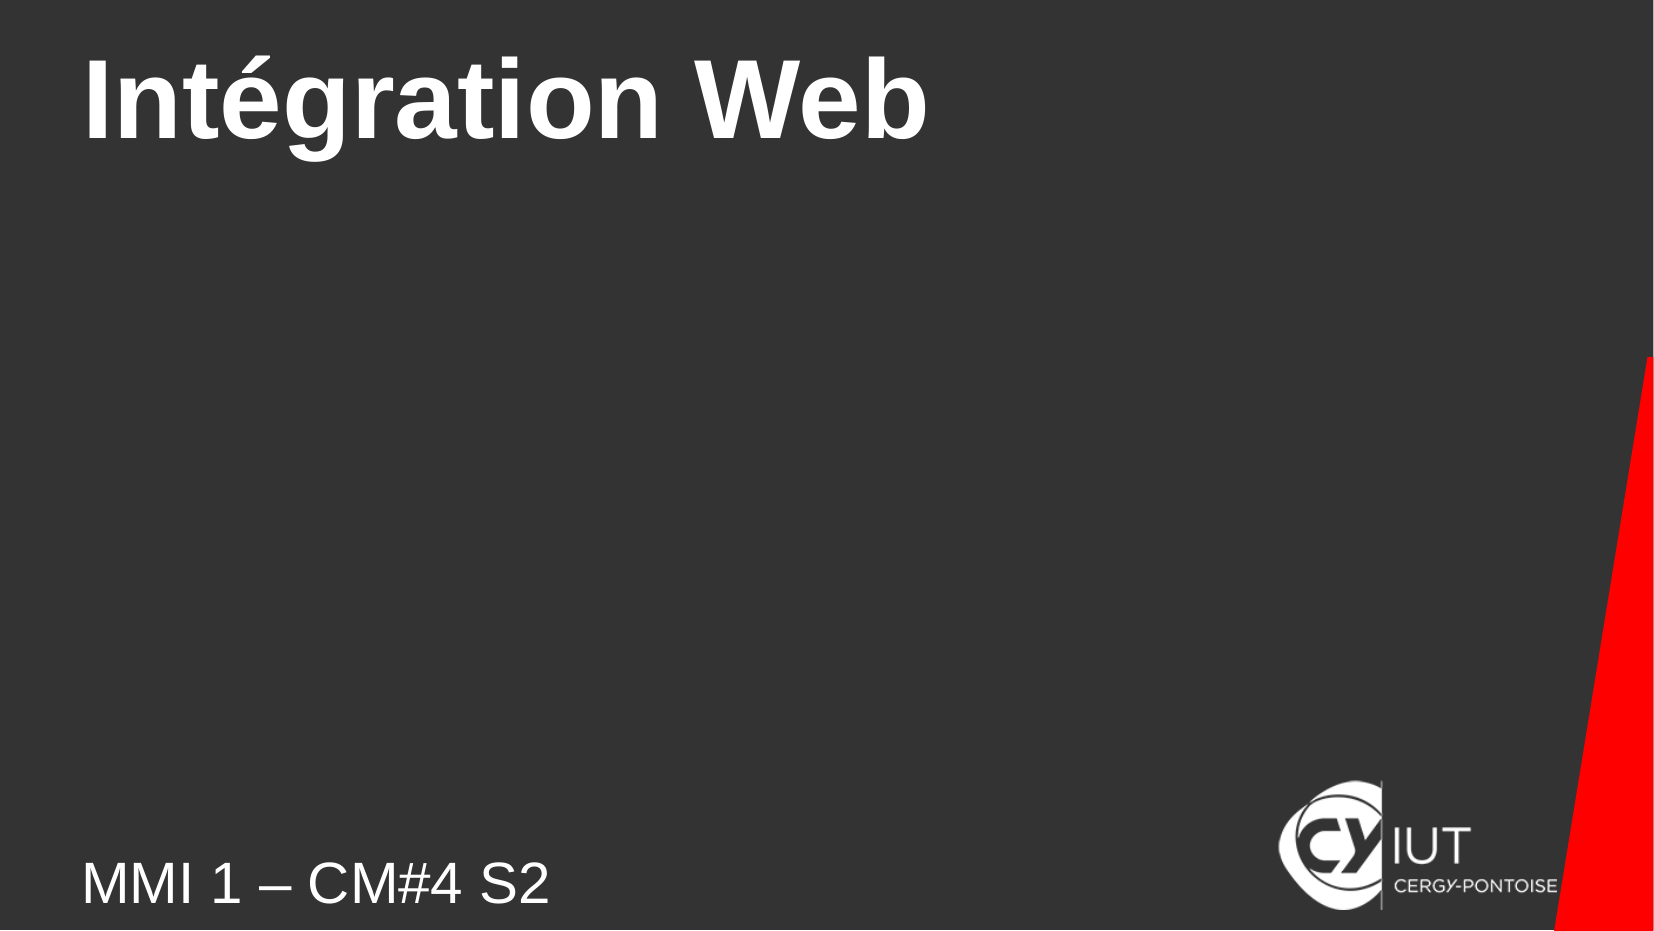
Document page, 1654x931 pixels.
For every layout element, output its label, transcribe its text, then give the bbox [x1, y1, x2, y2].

title MMI 1 – CM#4 S2 [81, 805, 1134, 931]
text_box [1554, 356, 1654, 931]
title Intégration Web [82, 36, 1571, 226]
picture [1275, 779, 1557, 910]
